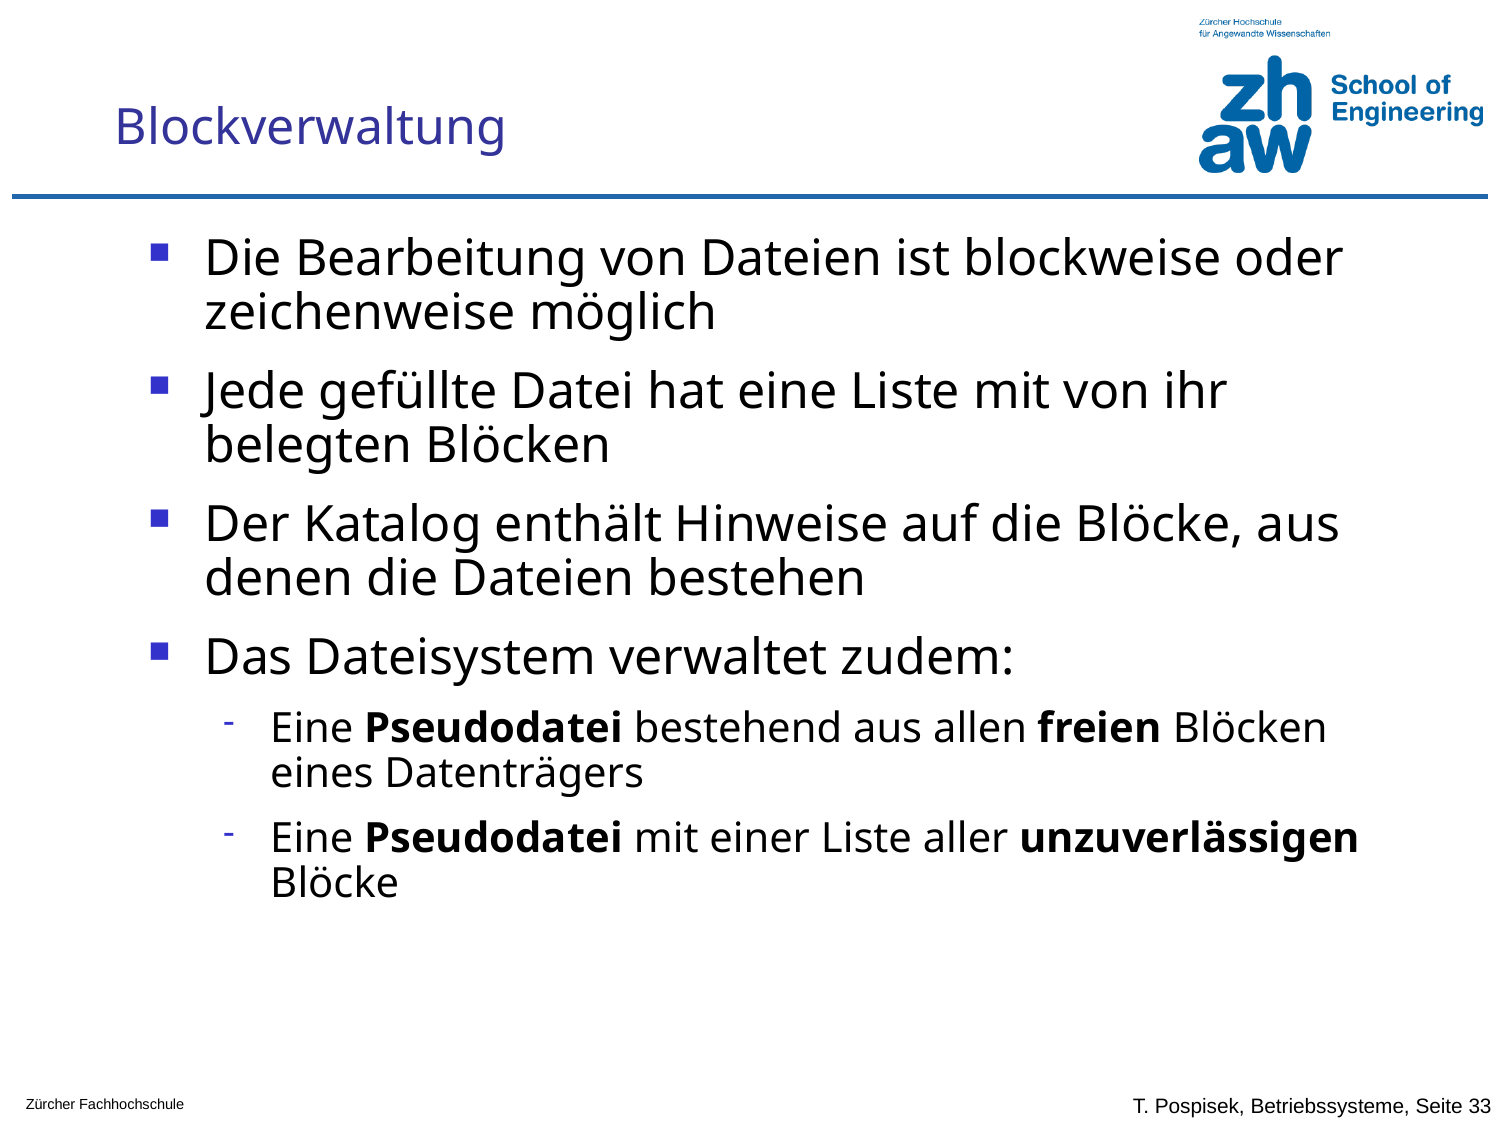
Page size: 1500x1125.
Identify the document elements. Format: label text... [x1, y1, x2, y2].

title Blockverwaltung [99, 50, 1379, 163]
picture [1199, 19, 1483, 173]
list Die Bearbeitung von Dateien ist blockweise oder zeichenweise möglich Jede gefüllte Datei hat eine Liste mit von ihr belegten Blöcken Der Katalog enthält Hinweise auf die Blöcke, aus denen die Dateien bestehen Das Dateisystem verwaltet zudem: Eine Pseudodatei bestehend aus allen freien Blöcken eines Datenträgers Eine Pseudodatei mit einer Liste aller unzuverlässigen Blöcke [133, 224, 1388, 957]
